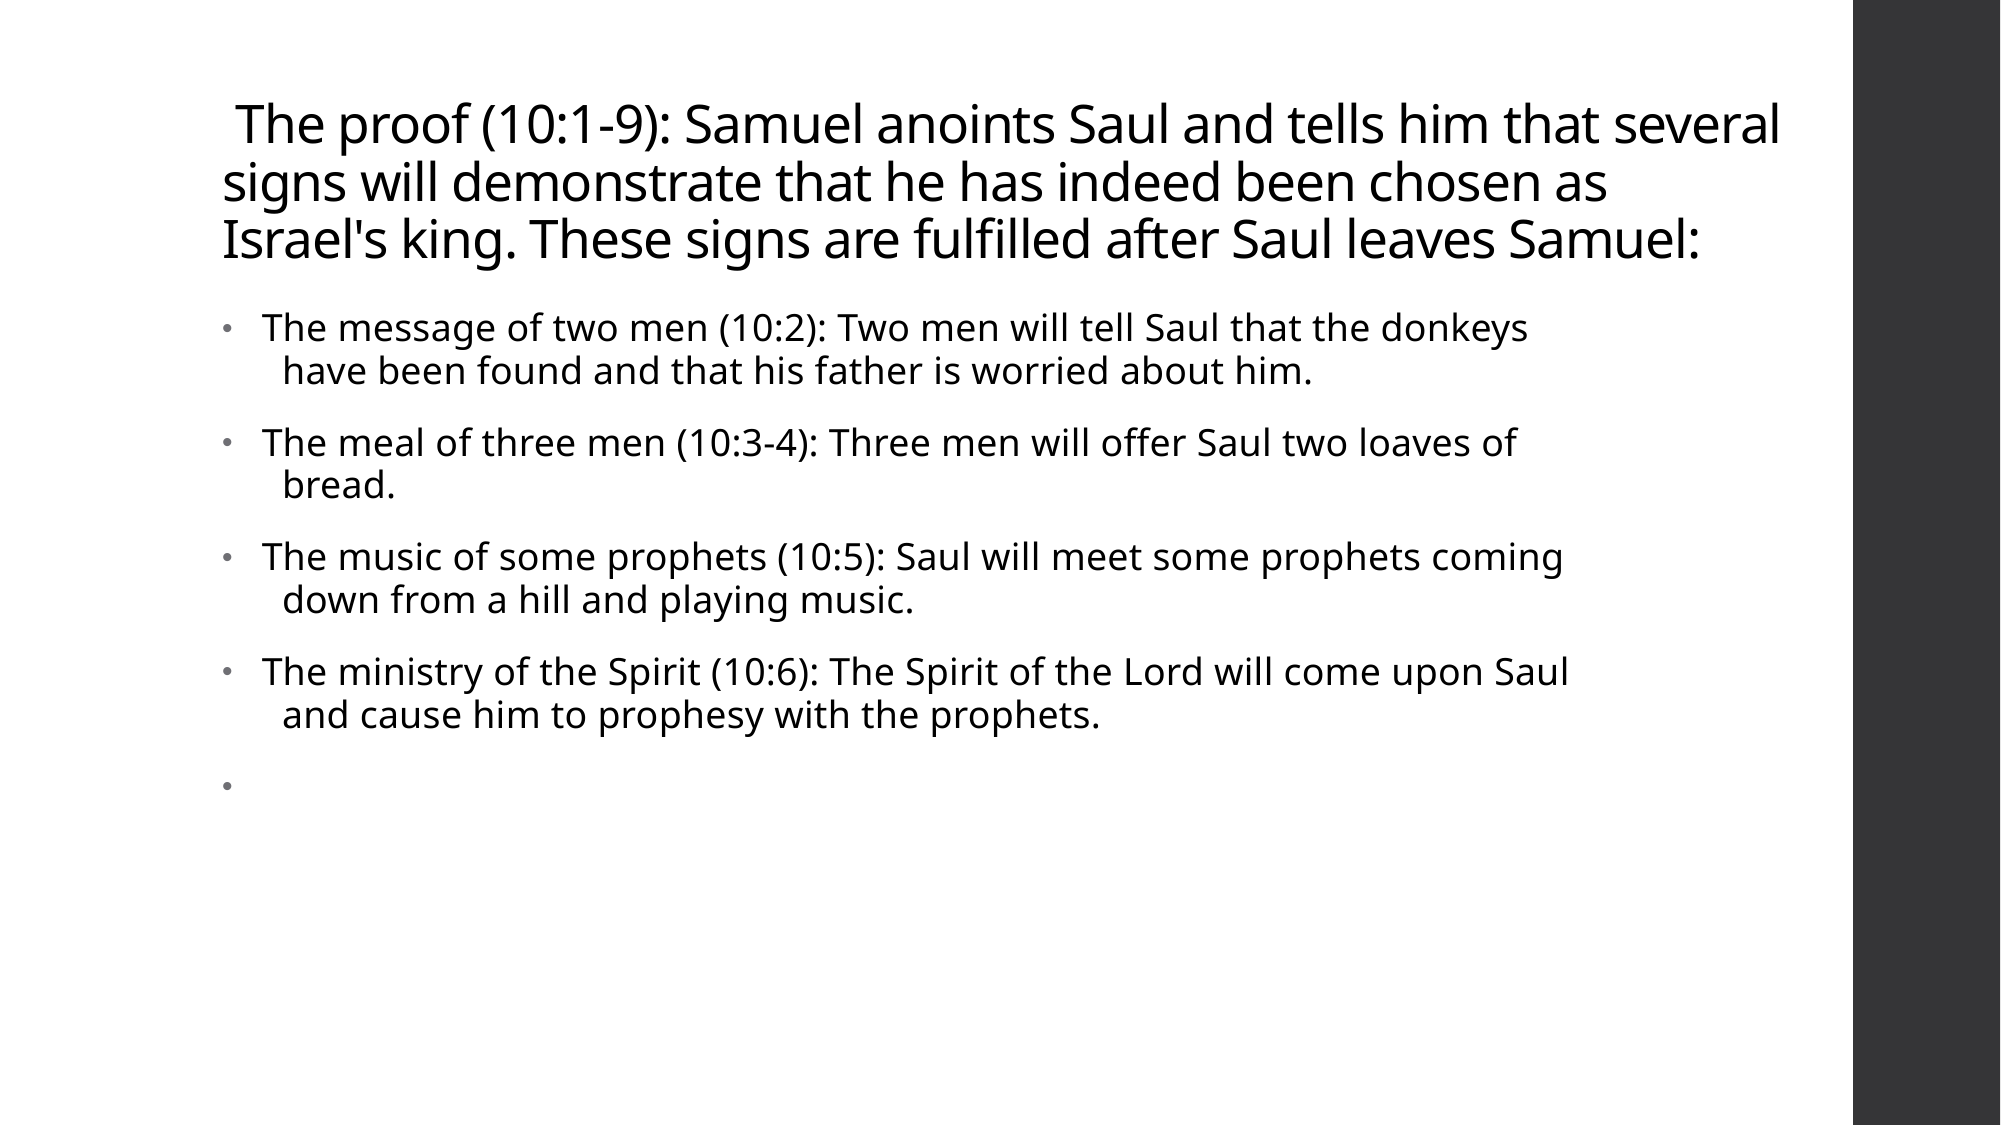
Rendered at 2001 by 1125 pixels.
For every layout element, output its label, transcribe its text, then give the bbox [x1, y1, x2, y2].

list The message of two men (10:2): Two men will tell Saul that the donkeys have been found and that his father is worried about him. The meal of three men (10:3-4): Three men will offer Saul two loaves of bread. The music of some prophets (10:5): Saul will meet some prophets coming down from a hill and playing music. The ministry of the Spirit (10:6): The Spirit of the Lord will come upon Saul and cause him to prophesy with the prophets. [206, 299, 1617, 1014]
title The proof (10:1-9): Samuel anoints Saul and tells him that several signs will demonstrate that he has indeed been chosen as Israel's king. These signs are fulfilled after Saul leaves Samuel: [206, 60, 1797, 278]
